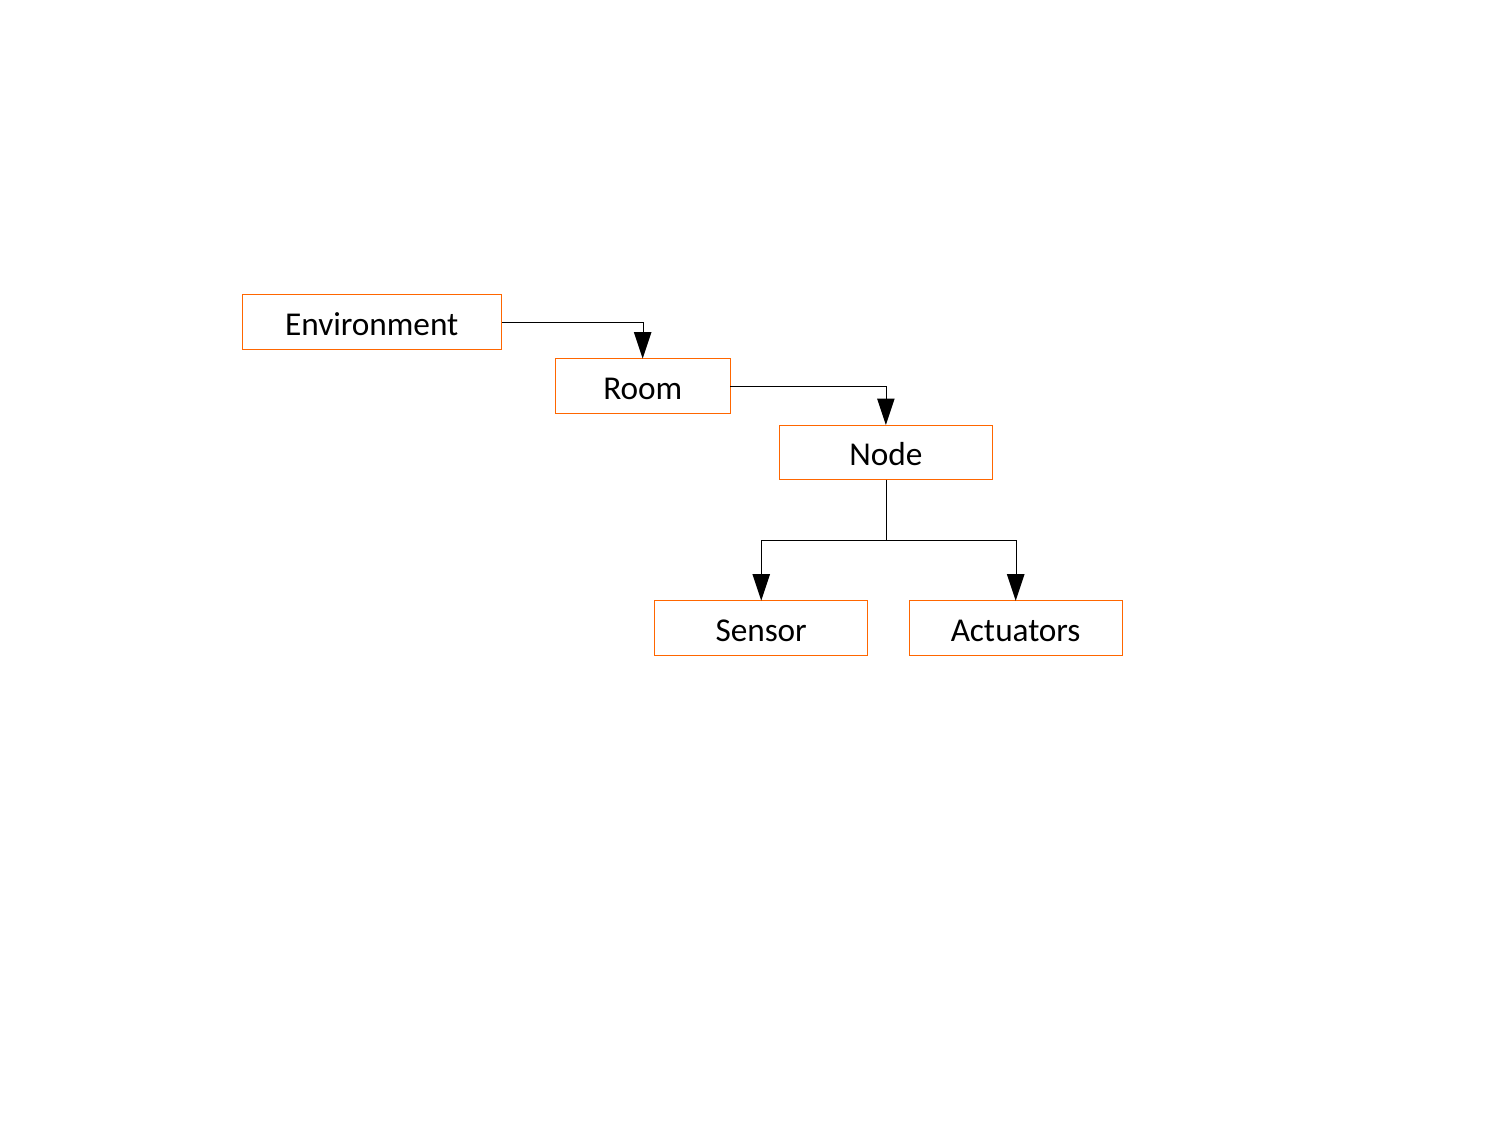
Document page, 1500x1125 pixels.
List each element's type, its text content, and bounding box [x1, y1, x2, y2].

text_box Actuators [909, 600, 1123, 656]
text_box Environment [242, 294, 502, 350]
text_box Sensor [654, 600, 868, 656]
text_box Room [555, 358, 731, 414]
text_box Node [779, 425, 993, 480]
